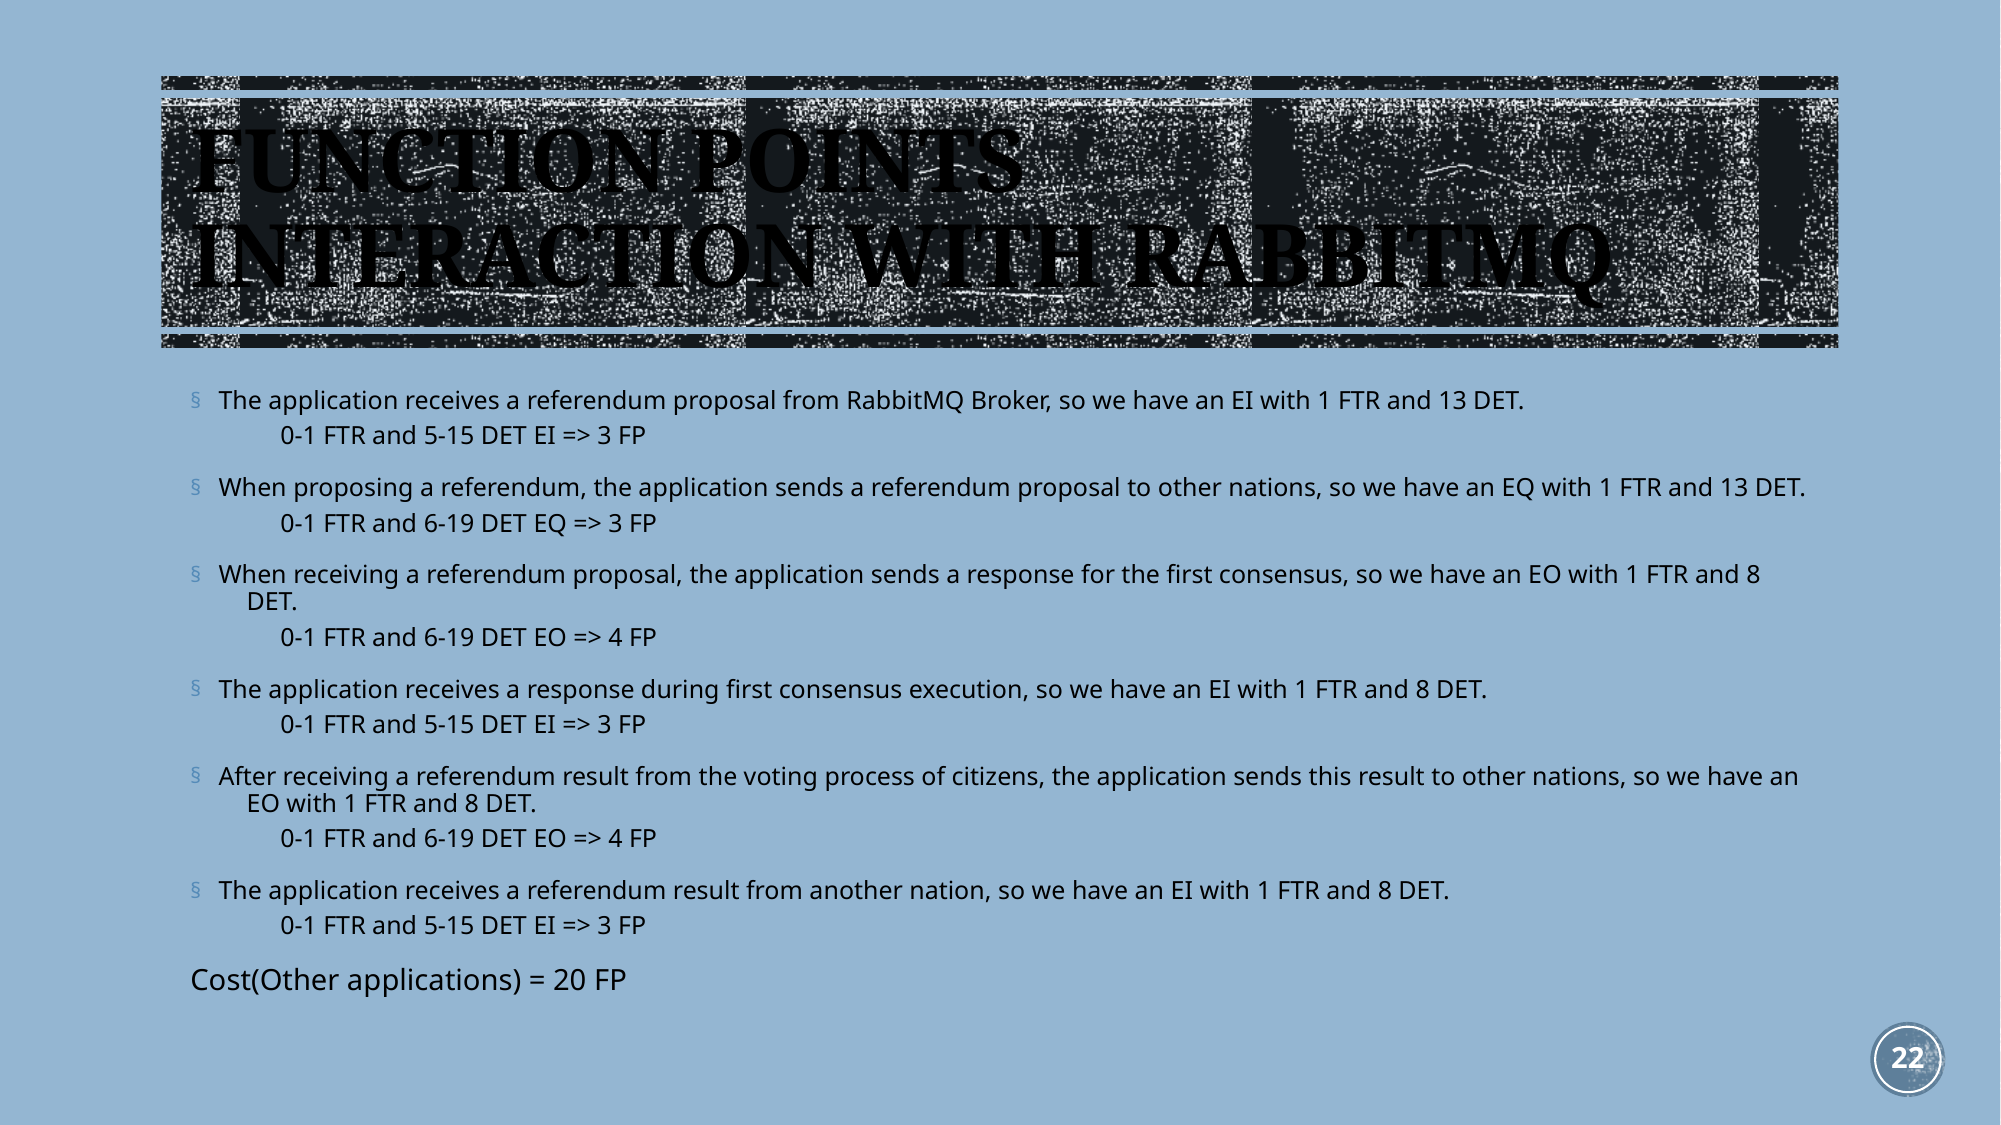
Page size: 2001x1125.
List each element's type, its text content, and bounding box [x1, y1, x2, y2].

title Function points INTERACTION WITH RABBITMQ [175, 79, 1826, 344]
slide_number 22 [1855, 1028, 1961, 1089]
list The application receives a referendum proposal from RabbitMQ Broker, so we have an EI with 1 FTR and 13 DET. 0-1 FTR and 5-15 DET EI => 3 FP When proposing a referendum, the application sends a referendum proposal to other nations, so we have an EQ with 1 FTR and 13 DET. 0-1 FTR and 6-19 DET EQ => 3 FP When receiving a referendum proposal, the application sends a response for the first consensus, so we have an EO with 1 FTR and 8 DET. 0-1 FTR and 6-19 DET EO => 4 FP The application receives a response during first consensus execution, so we have an EI with 1 FTR and 8 DET. 0-1 FTR and 5-15 DET EI => 3 FP After receiving a referendum result from the voting process of citizens, the application sends this result to other nations, so we have an EO with 1 FTR and 8 DET. 0-1 FTR and 6-19 DET EO => 4 FP The application receives a referendum result from another nation, so we have an EI with 1 FTR and 8 DET. 0-1 FTR and 5-15 DET EI => 3 FP Cost(Other applications) = 20 FP [175, 380, 1826, 1013]
text_box [0, 0, 2000, 1125]
